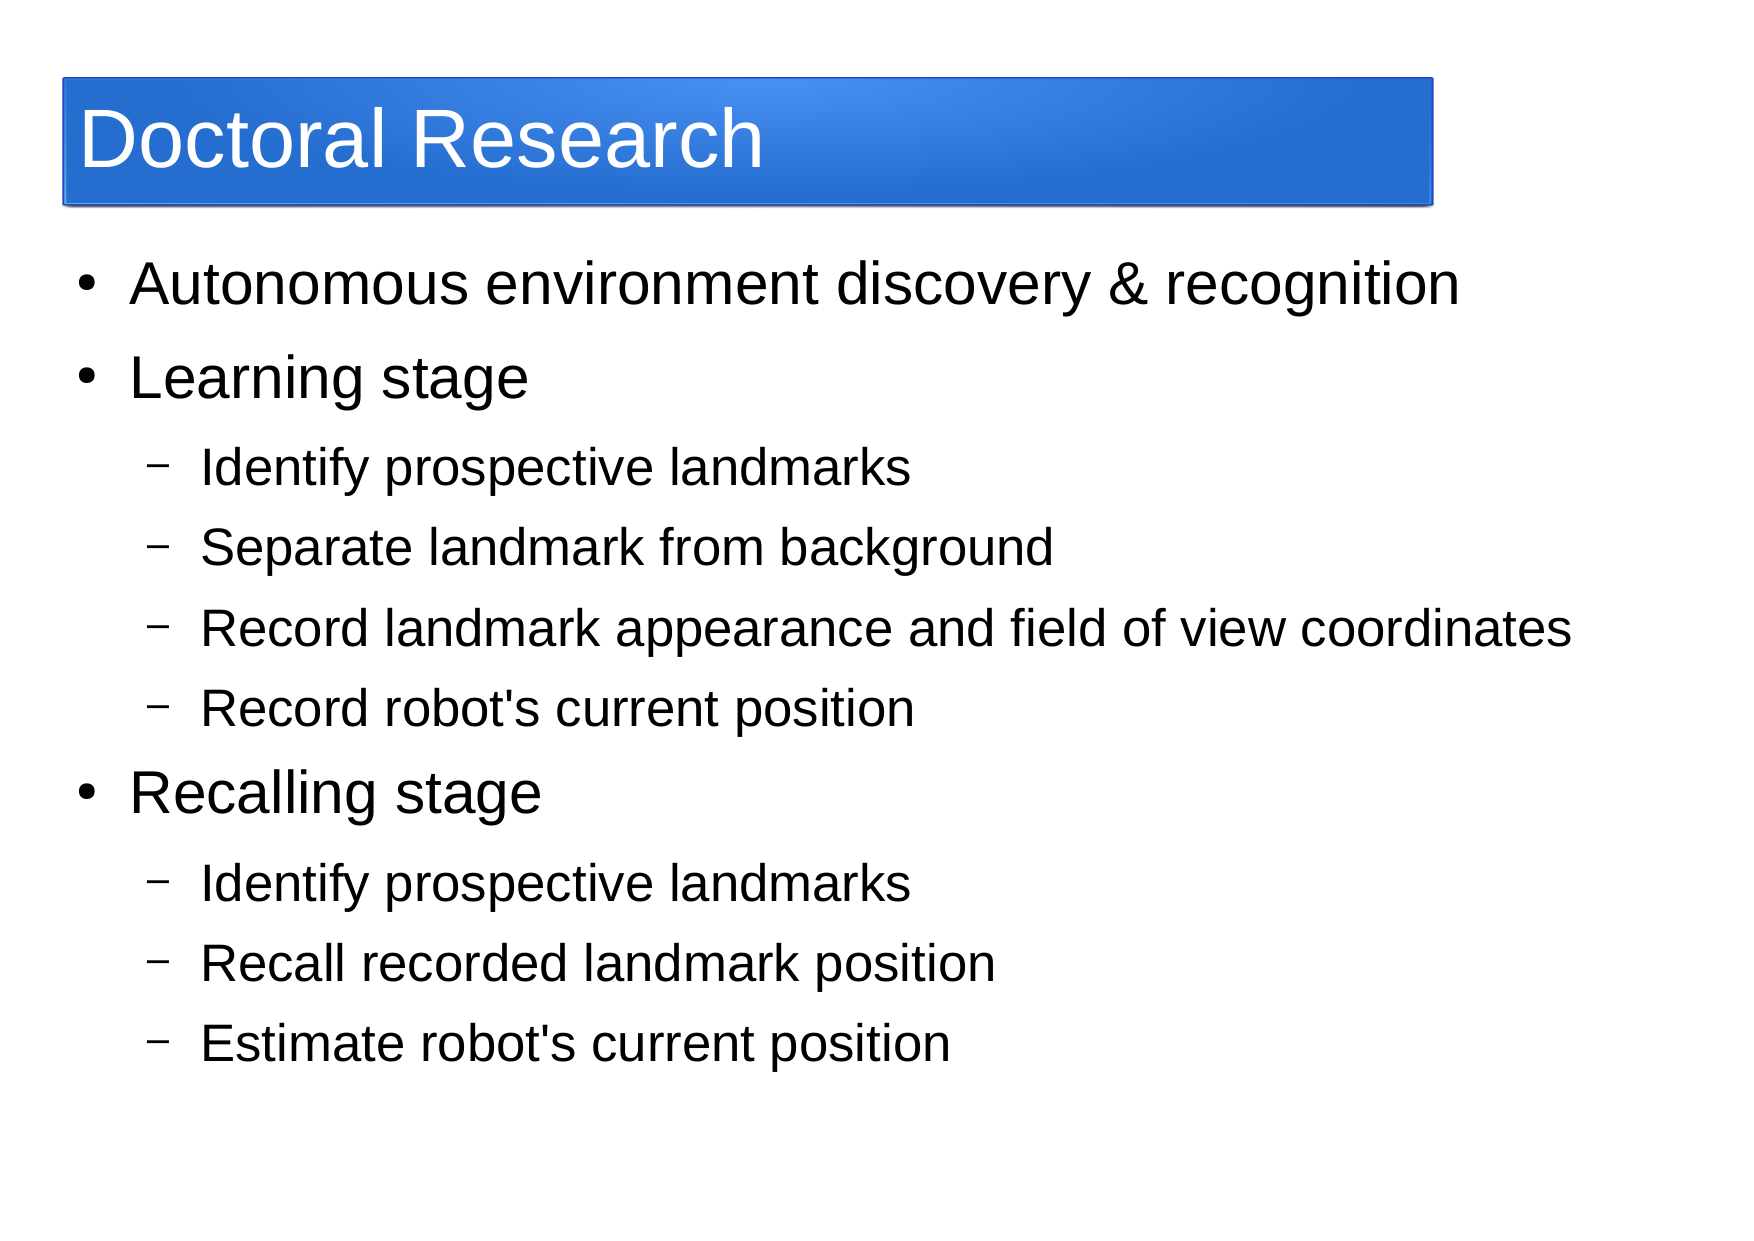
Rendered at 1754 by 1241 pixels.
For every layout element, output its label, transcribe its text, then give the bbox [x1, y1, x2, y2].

list Autonomous environment discovery & recognition Learning stage Identify prospective landmarks Separate landmark from background Record landmark appearance and field of view coordinates Record robot's current position Recalling stage Identify prospective landmarks Recall recorded landmark position Estimate robot's current position [58, 249, 1696, 1205]
picture [58, 77, 1439, 209]
title Doctoral Research [78, 80, 1429, 198]
